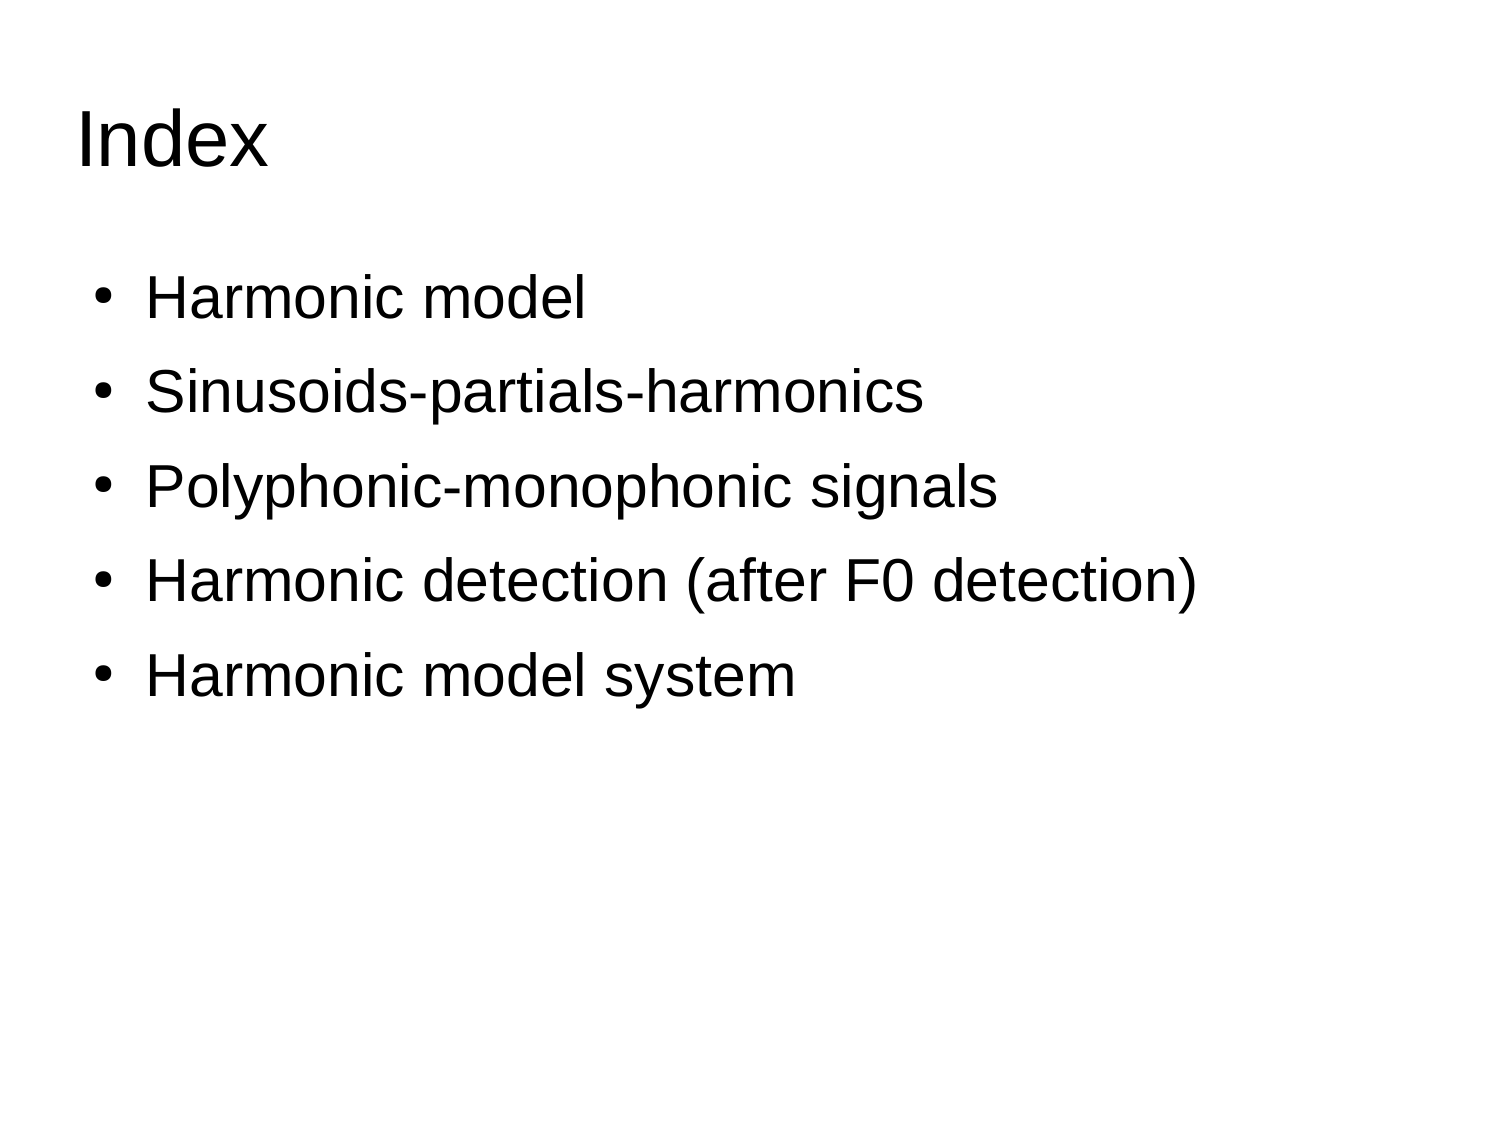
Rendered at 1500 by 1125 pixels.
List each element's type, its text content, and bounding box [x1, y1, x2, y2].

list Harmonic model Sinusoids-partials-harmonics Polyphonic-monophonic signals Harmonic detection (after F0 detection) Harmonic model system [75, 263, 1425, 916]
title Index [75, 44, 1425, 233]
